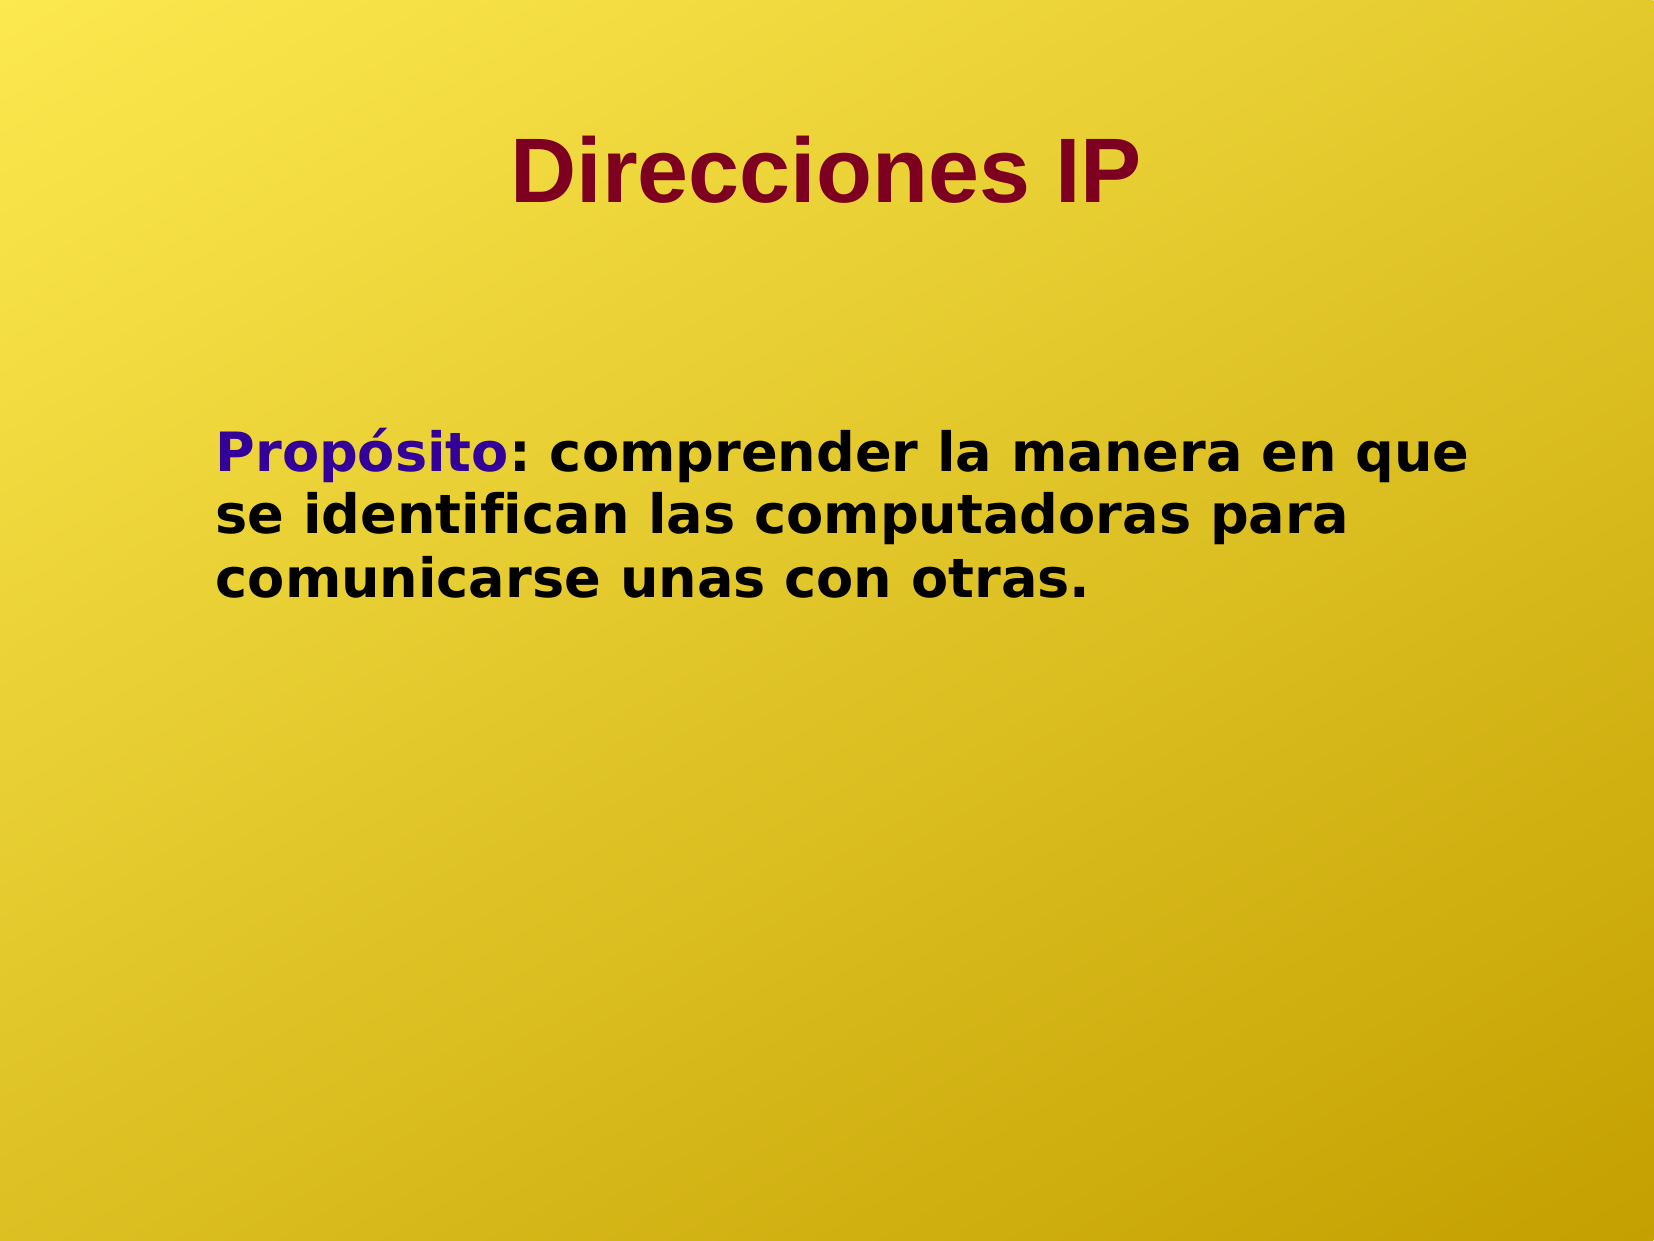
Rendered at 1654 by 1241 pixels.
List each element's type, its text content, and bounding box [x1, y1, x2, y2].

title Direcciones IP [82, 67, 1571, 275]
text_box Propósito: comprender la manera en que se identifican las computadoras para comunicarse unas con otras. [200, 413, 1489, 618]
